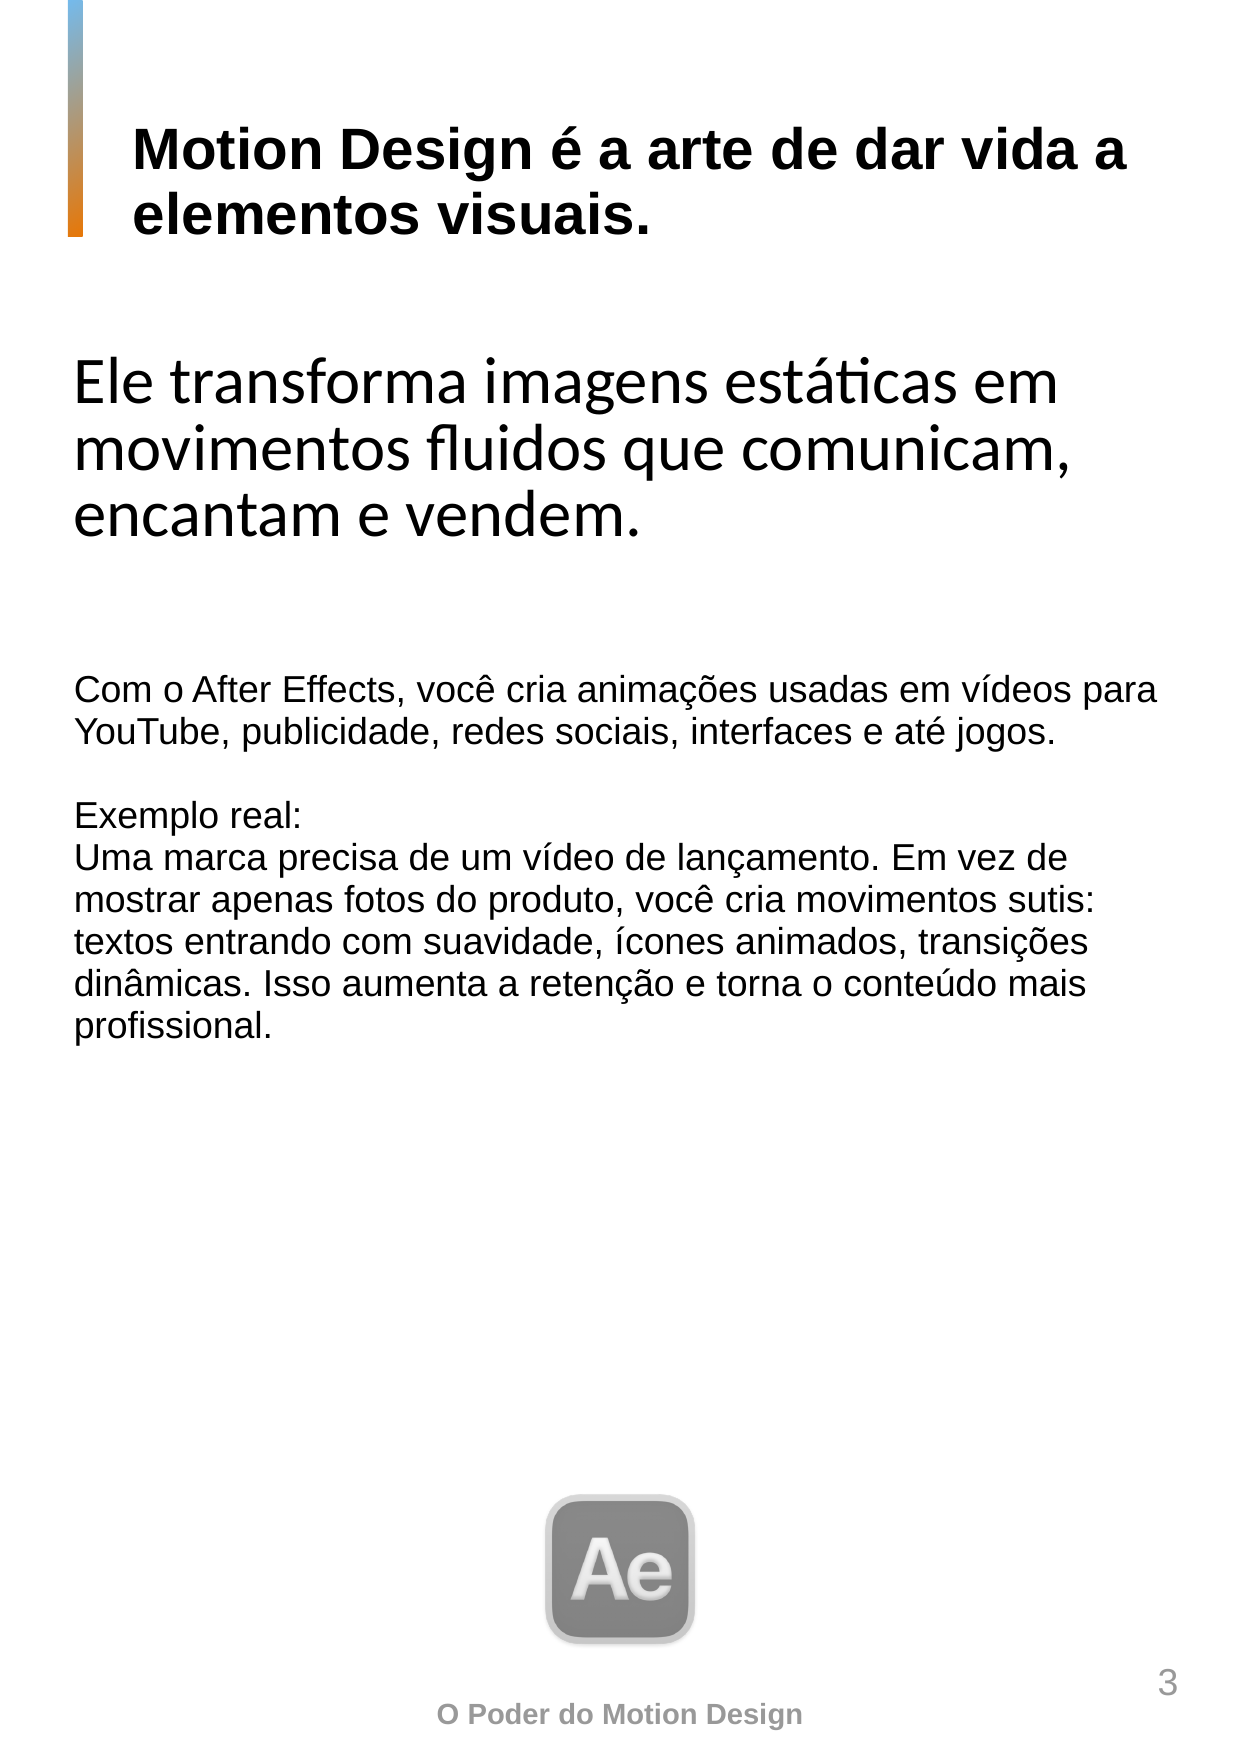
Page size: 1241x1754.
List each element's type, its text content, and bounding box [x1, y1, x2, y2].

text_box O Poder do Motion Design [421, 1690, 819, 1739]
text_box Ele transforma imagens estáticas em movimentos fluidos que comunicam, encantam e vendem. [59, 345, 1152, 562]
text_box Motion Design é a arte de dar vida a elementos visuais. [118, 109, 1160, 254]
text_box 3 [1142, 1653, 1194, 1711]
picture [527, 1476, 713, 1662]
text_box [67, 0, 83, 237]
text_box Com o After Effects, você cria animações usadas em vídeos para YouTube, publicidade, redes sociais, interfaces e até jogos. Exemplo real: Uma marca precisa de um vídeo de lançamento. Em vez de mostrar apenas fotos do produto, você cria movimentos sutis: textos entrando com suavidade, ícones animados, transições dinâmicas. Isso aumenta a retenção e torna o conteúdo mais profissional. [59, 661, 1182, 1430]
